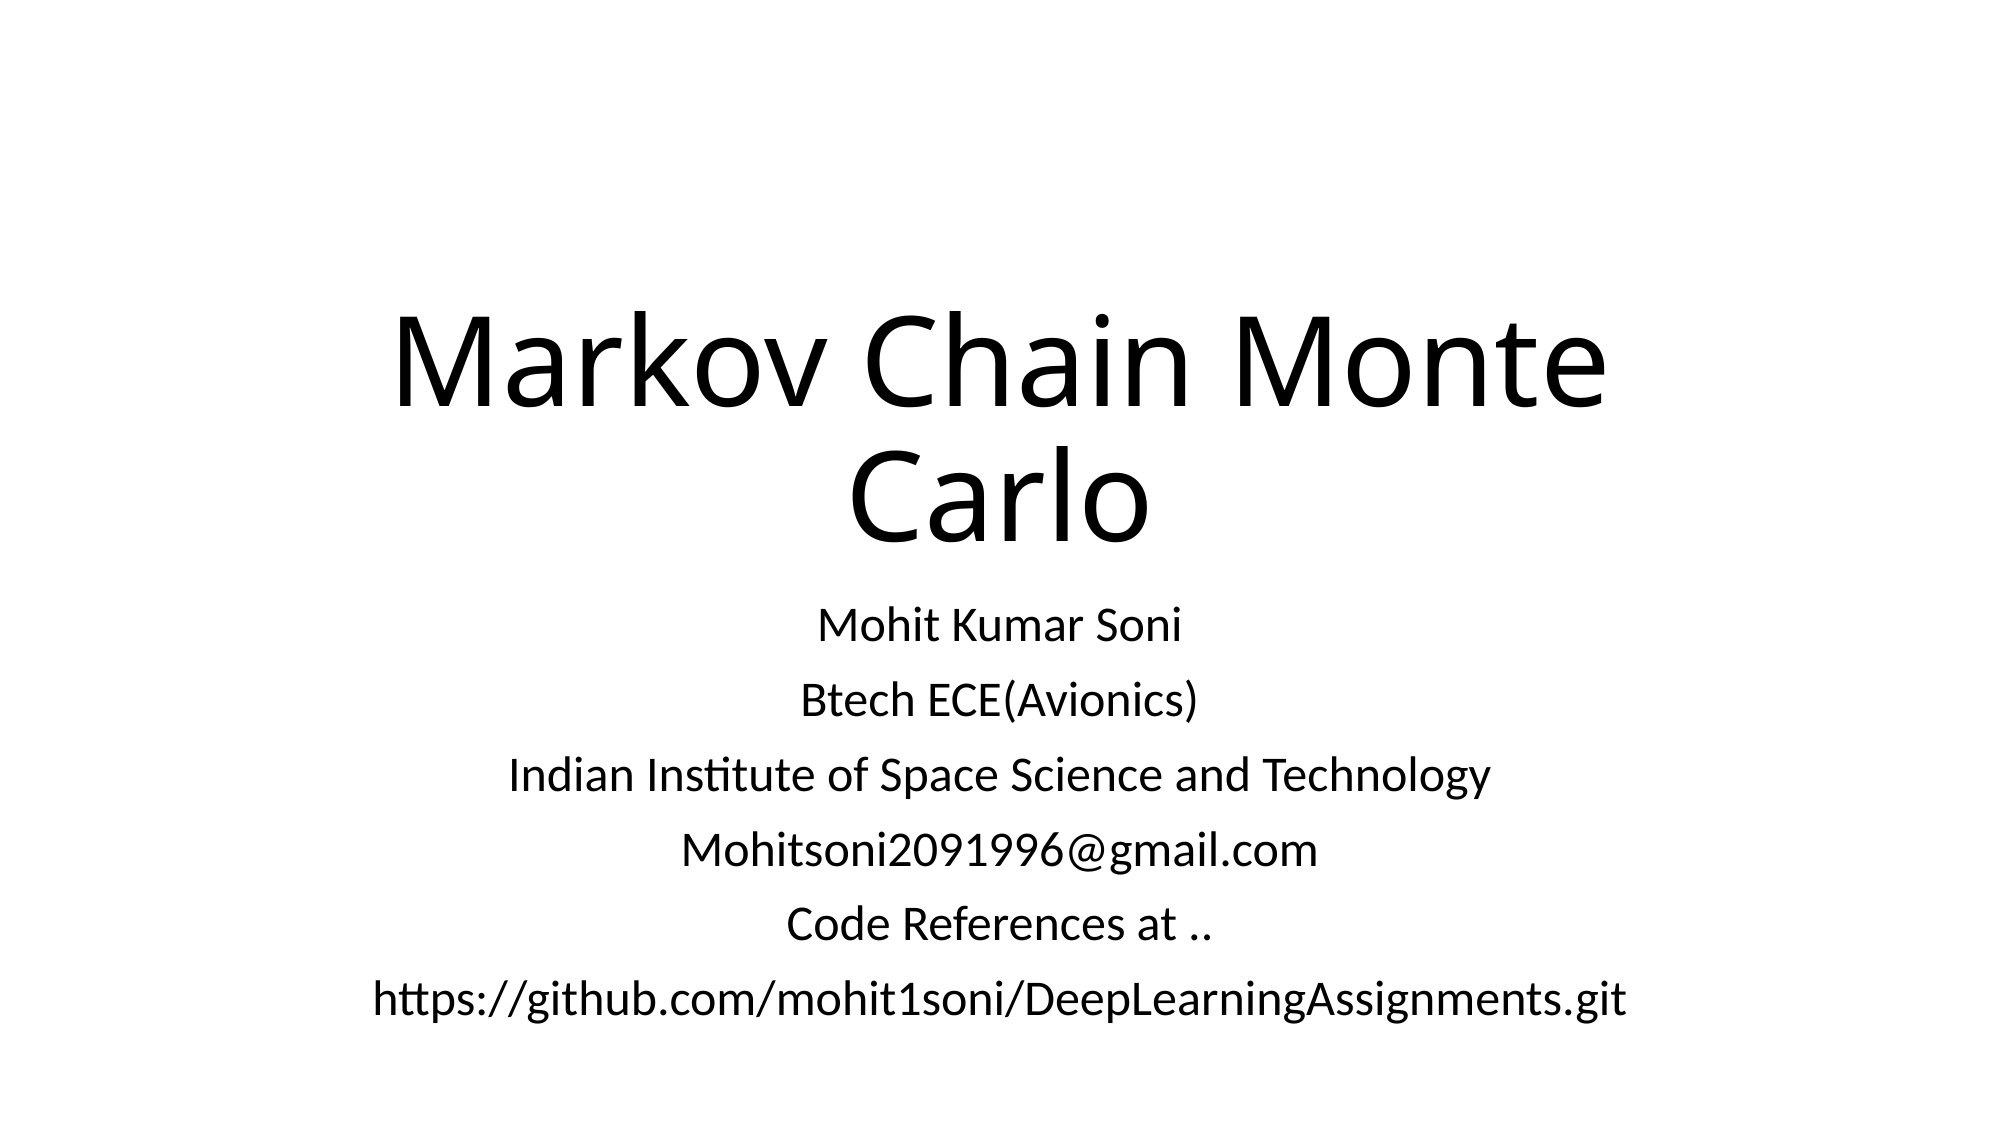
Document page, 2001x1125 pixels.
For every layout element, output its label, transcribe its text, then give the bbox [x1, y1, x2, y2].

title Markov Chain Monte Carlo [249, 184, 1750, 576]
subtitle Mohit Kumar Soni Btech ECE(Avionics) Indian Institute of Space Science and Technology Mohitsoni2091996@gmail.com Code References at .. https://github.com/mohit1soni/DeepLearningAssignments.git [249, 590, 1750, 1049]
